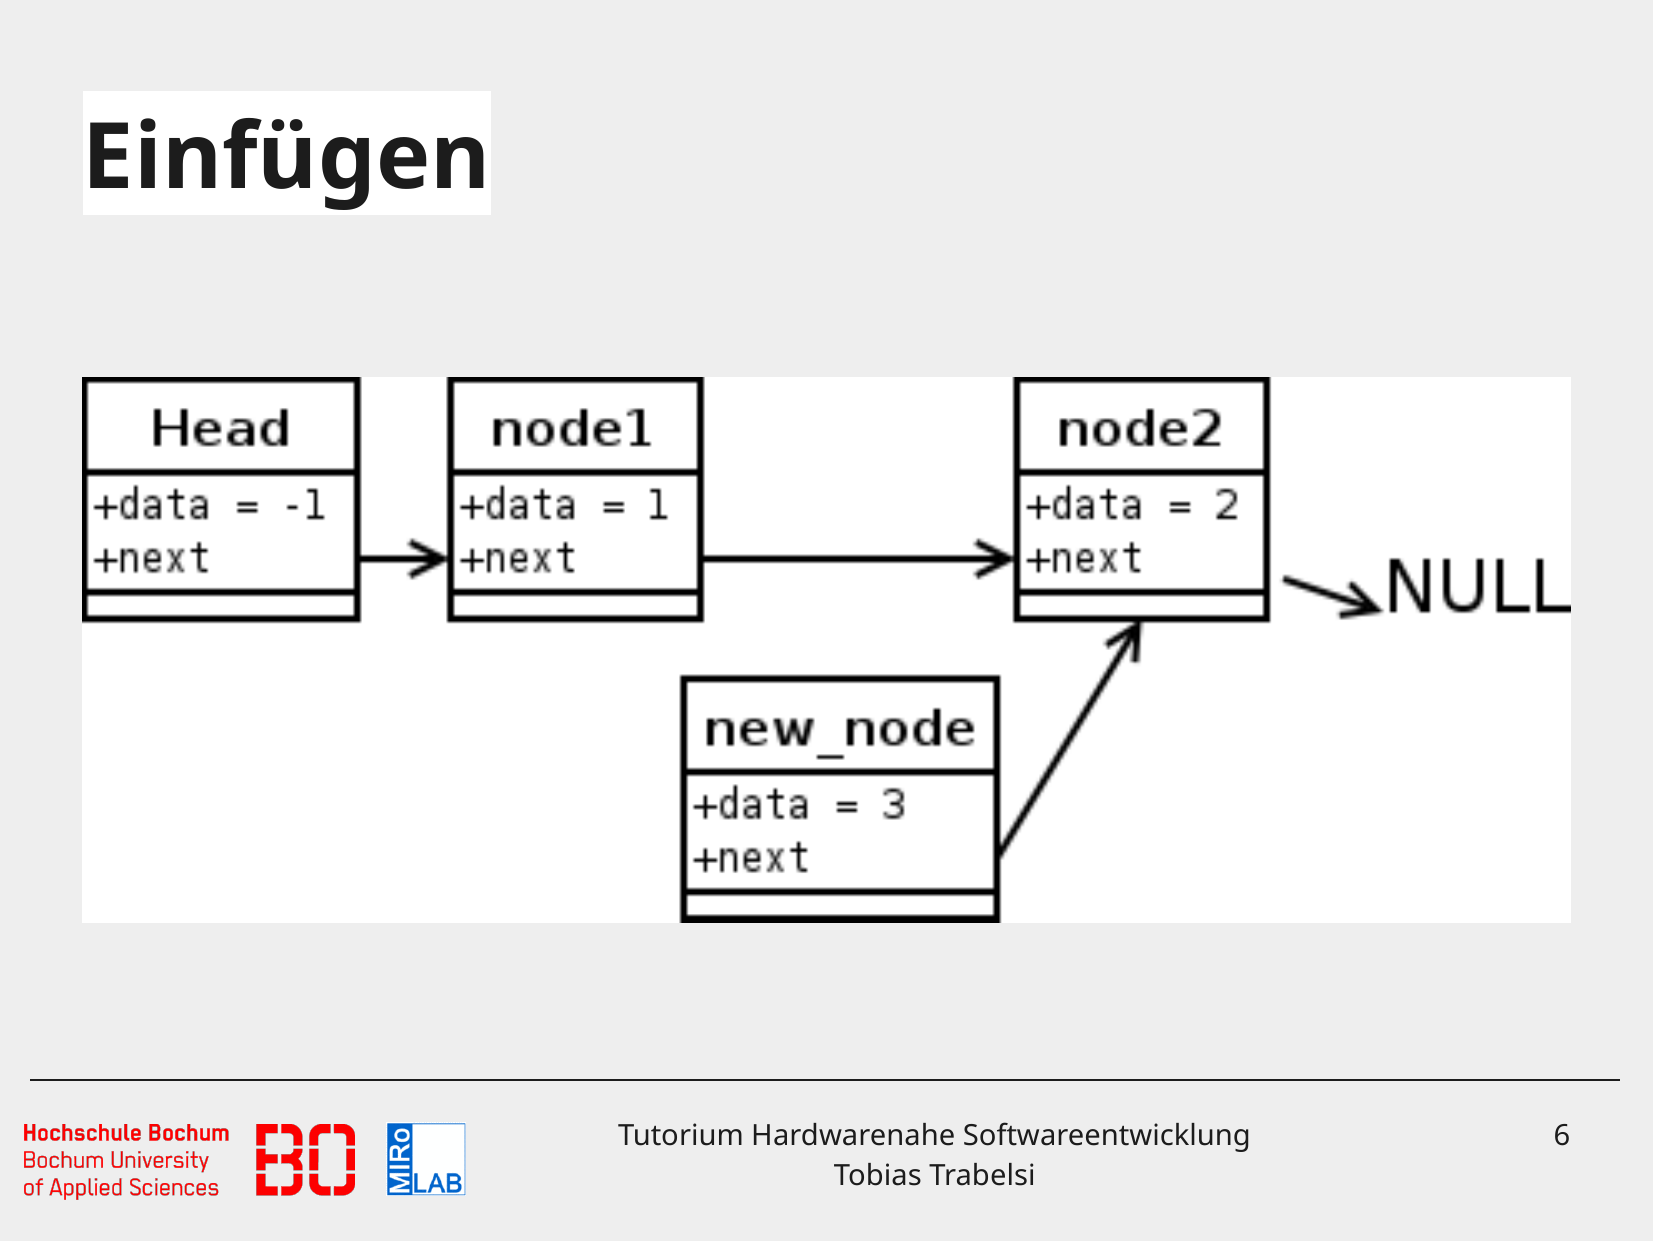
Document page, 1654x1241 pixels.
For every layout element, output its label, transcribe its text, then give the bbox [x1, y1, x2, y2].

picture [82, 377, 1571, 923]
title Einfügen [82, 49, 1561, 257]
picture [386, 1122, 466, 1196]
picture [24, 1124, 355, 1200]
